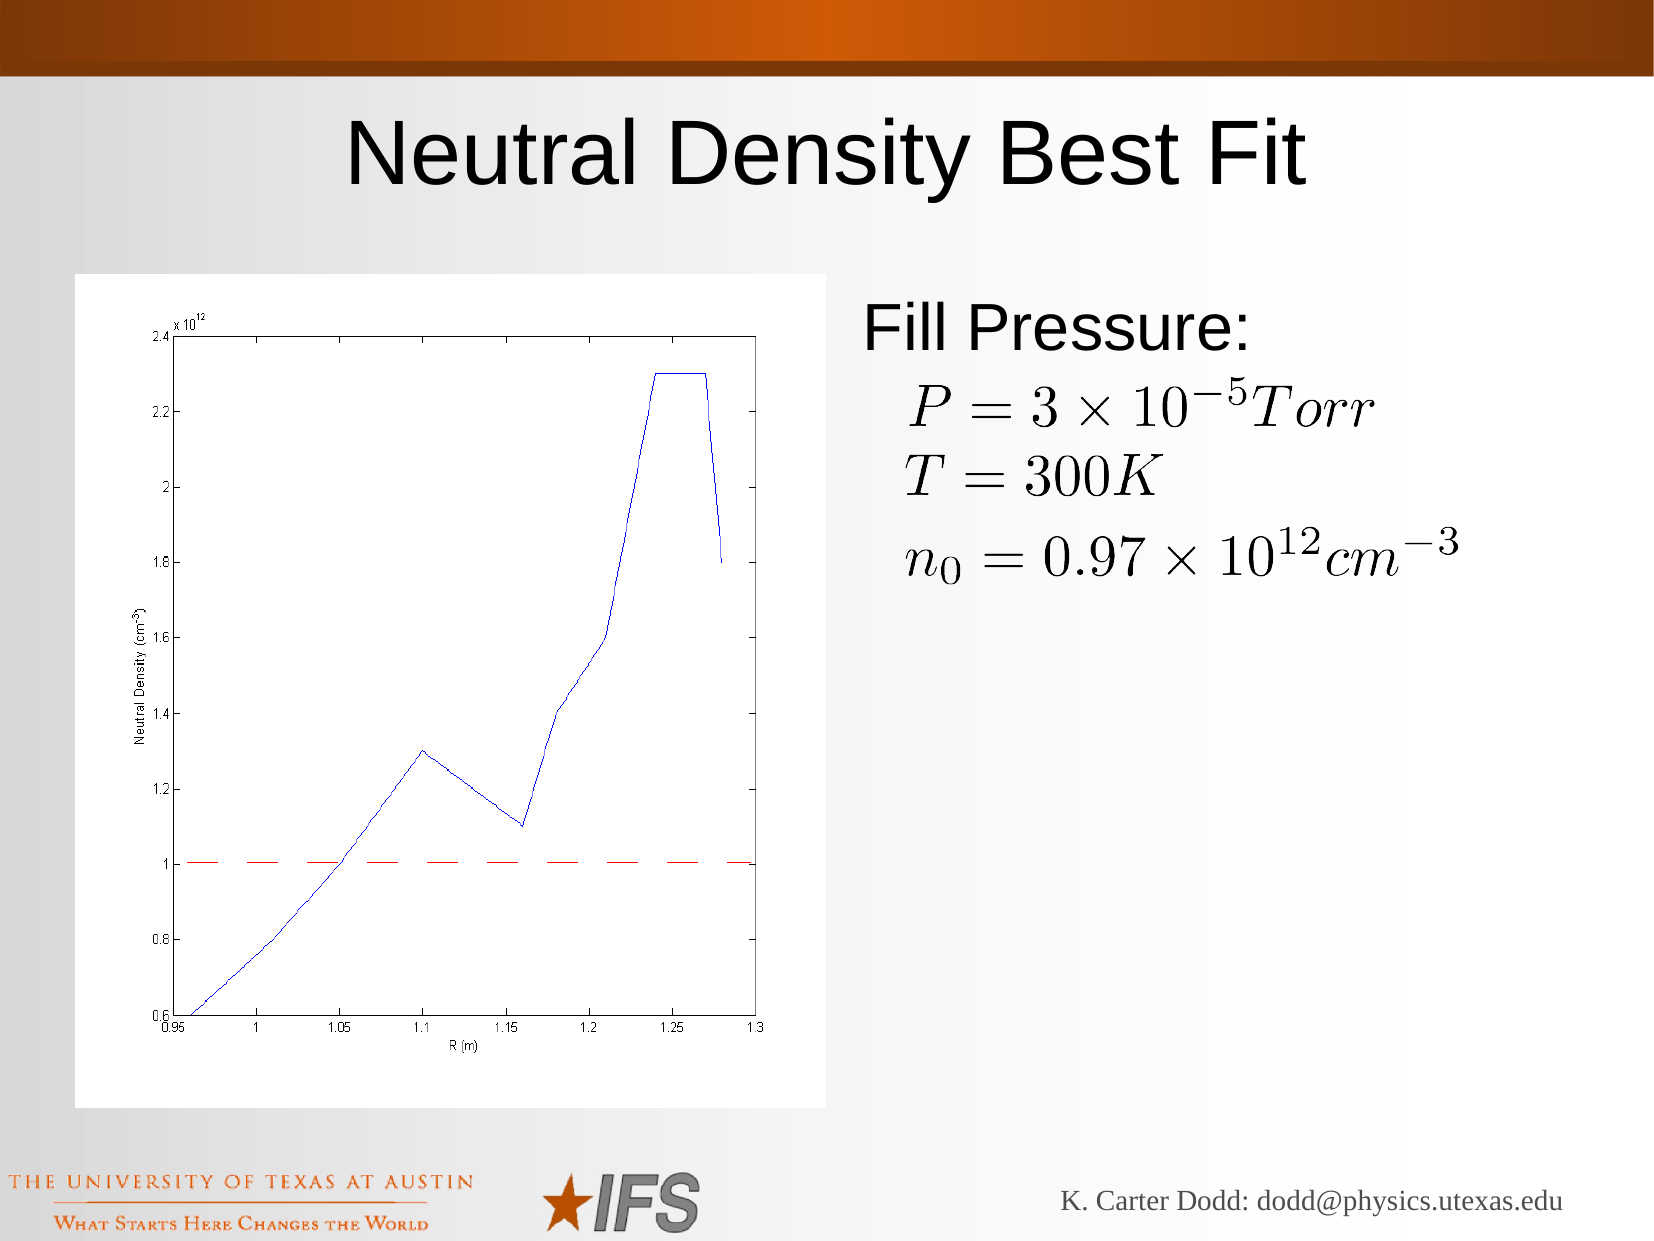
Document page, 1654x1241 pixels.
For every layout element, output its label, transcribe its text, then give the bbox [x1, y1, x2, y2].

list Fill Pressure: [845, 290, 1572, 1109]
title Neutral Density Best Fit [82, 49, 1571, 257]
picture [0, 0, 1654, 1241]
